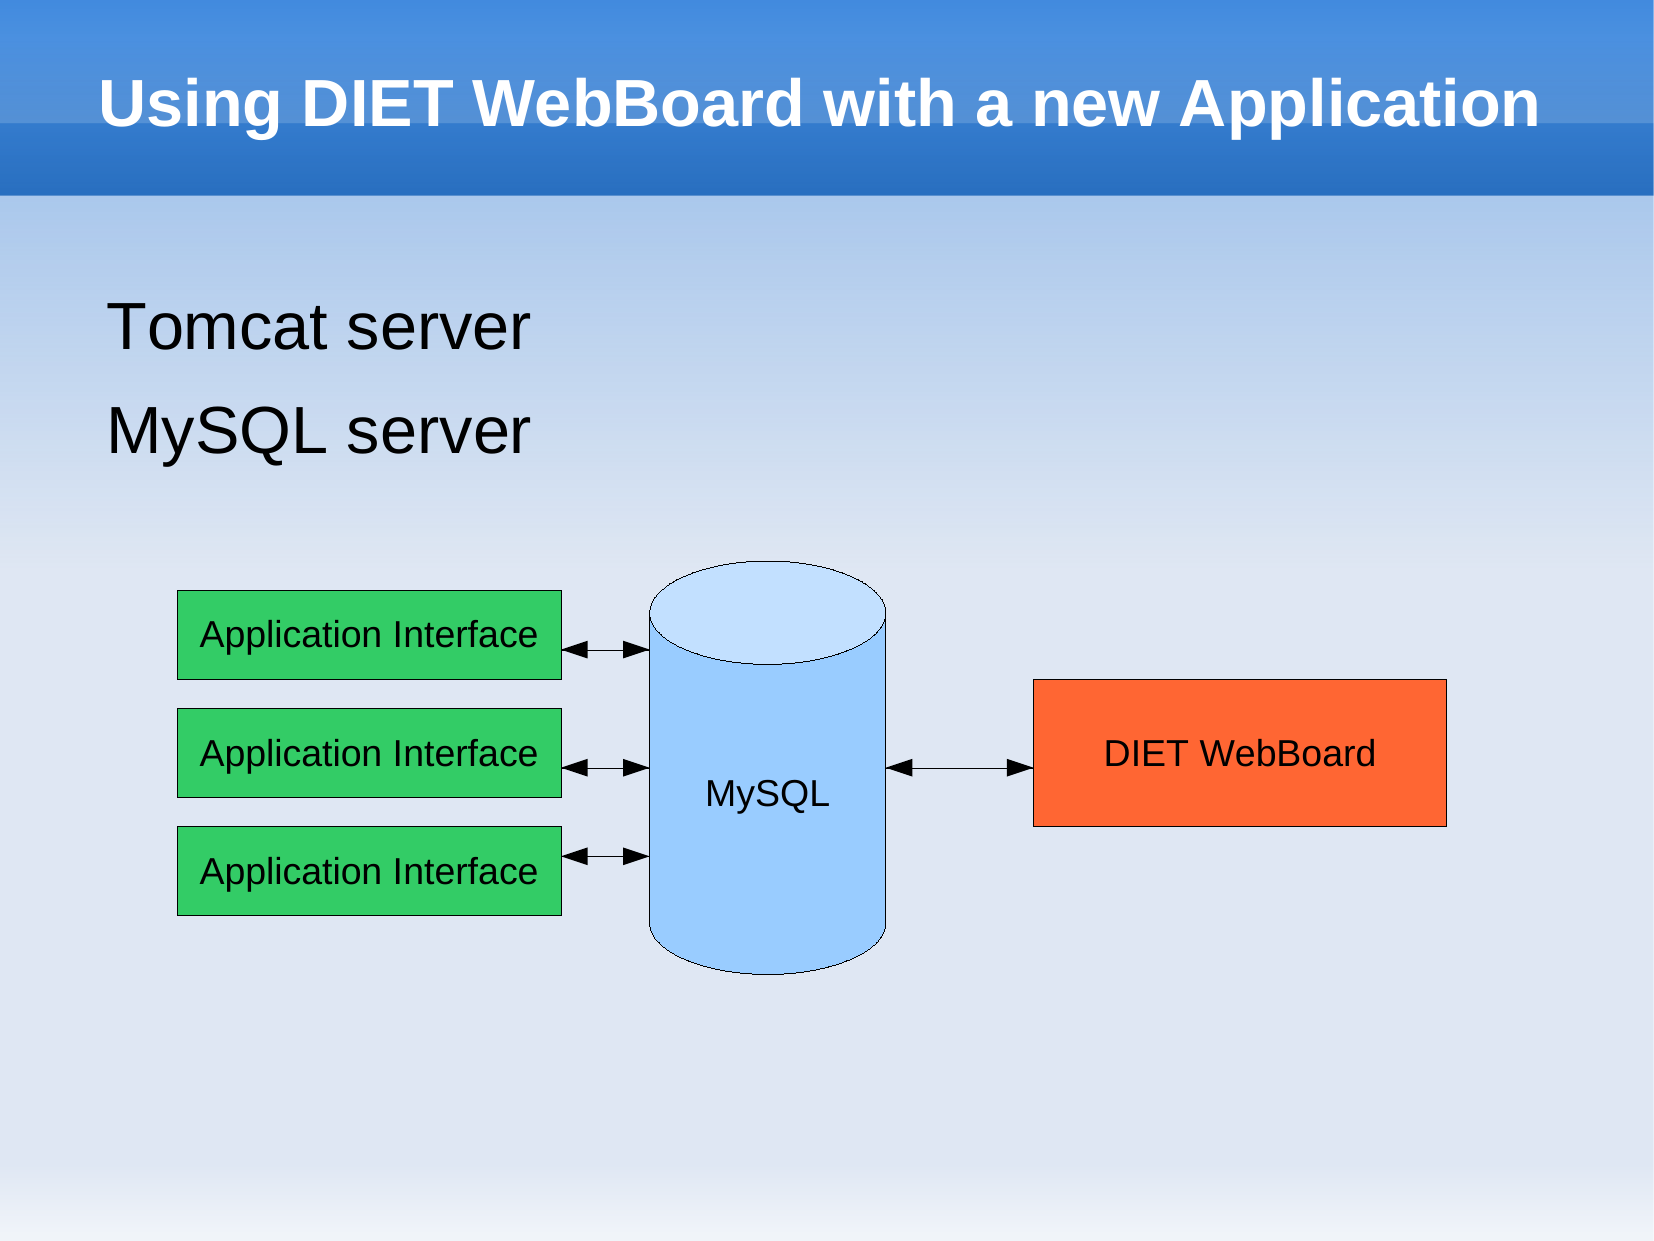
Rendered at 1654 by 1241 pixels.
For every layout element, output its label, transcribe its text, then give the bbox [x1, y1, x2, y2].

text_box Application Interface [177, 590, 562, 680]
text_box Application Interface [177, 826, 562, 916]
text_box DIET WebBoard [1033, 679, 1447, 827]
title Using DIET WebBoard with a new Application [76, 7, 1565, 200]
text_box MySQL [649, 617, 886, 975]
list Tomcat server MySQL server [88, 288, 1577, 502]
picture [0, 0, 1654, 1241]
text_box Application Interface [177, 708, 562, 798]
